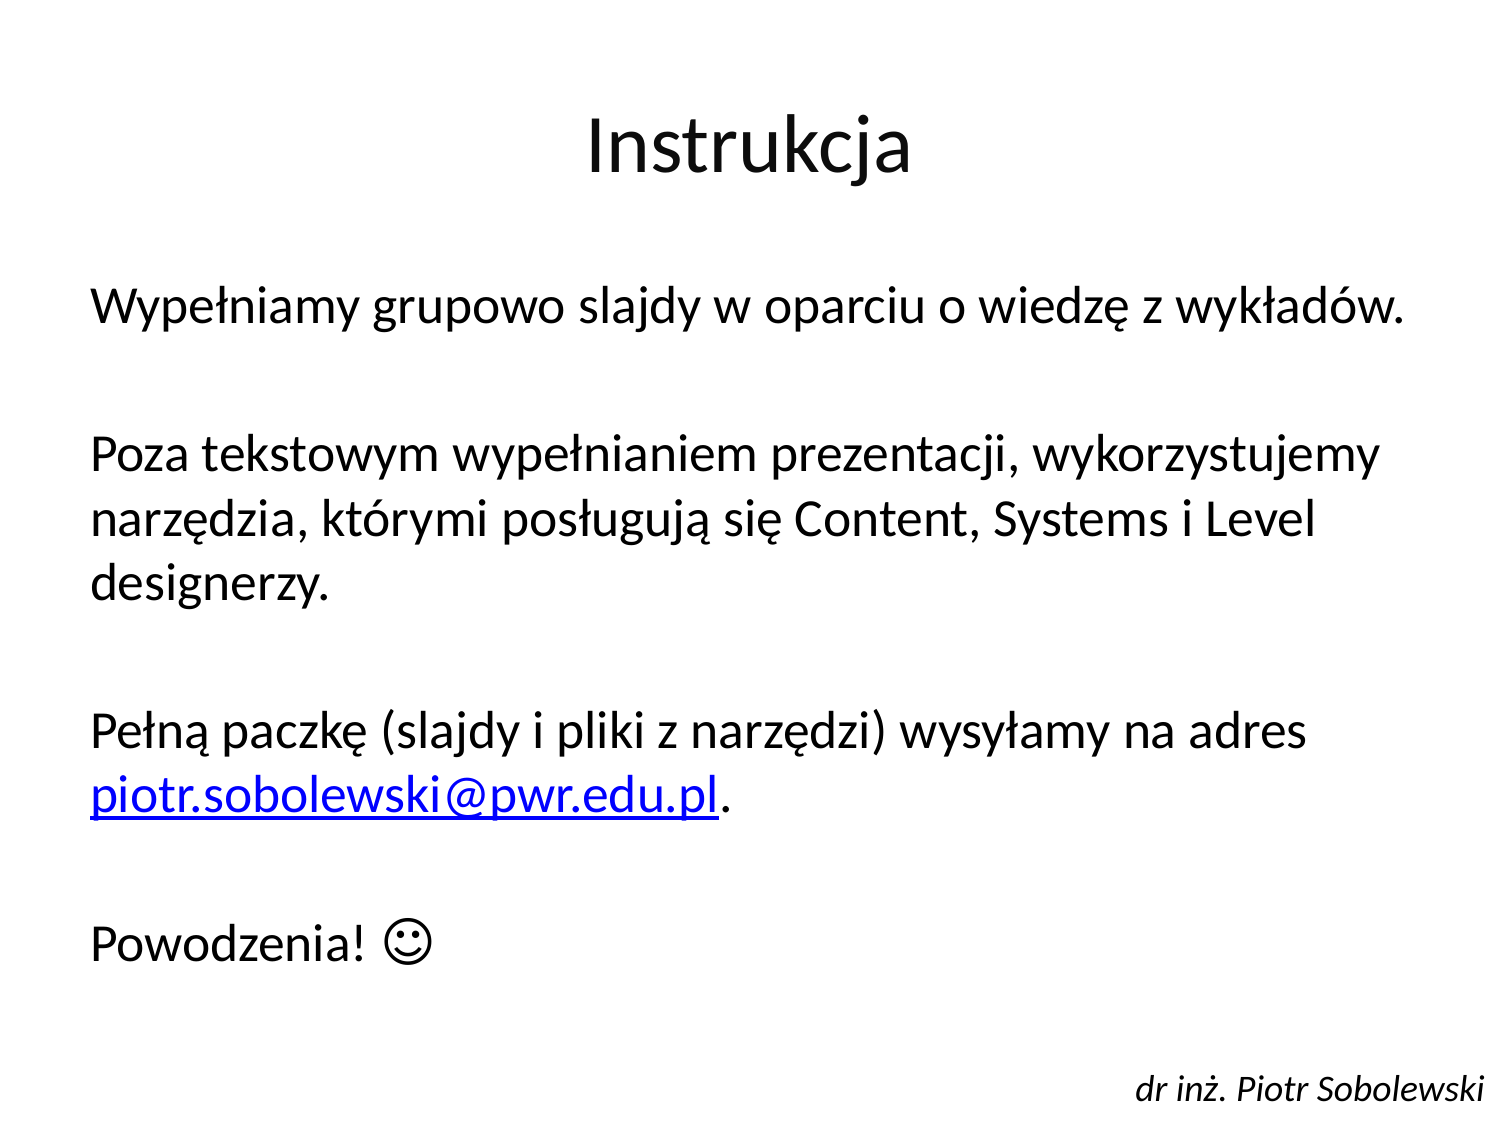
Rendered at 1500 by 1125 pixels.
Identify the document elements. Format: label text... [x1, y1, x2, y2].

list Wypełniamy grupowo slajdy w oparciu o wiedzę z wykładów. Poza tekstowym wypełnianiem prezentacji, wykorzystujemy narzędzia, którymi posługują się Content, Systems i Level designerzy. Pełną paczkę (slajdy i pliki z narzędzi) wysyłamy na adres piotr.sobolewski@pwr.edu.pl. Powodzenia! ☺ [75, 262, 1425, 1005]
text_box dr inż. Piotr Sobolewski [823, 1049, 1500, 1125]
title Instrukcja [75, 45, 1425, 233]
